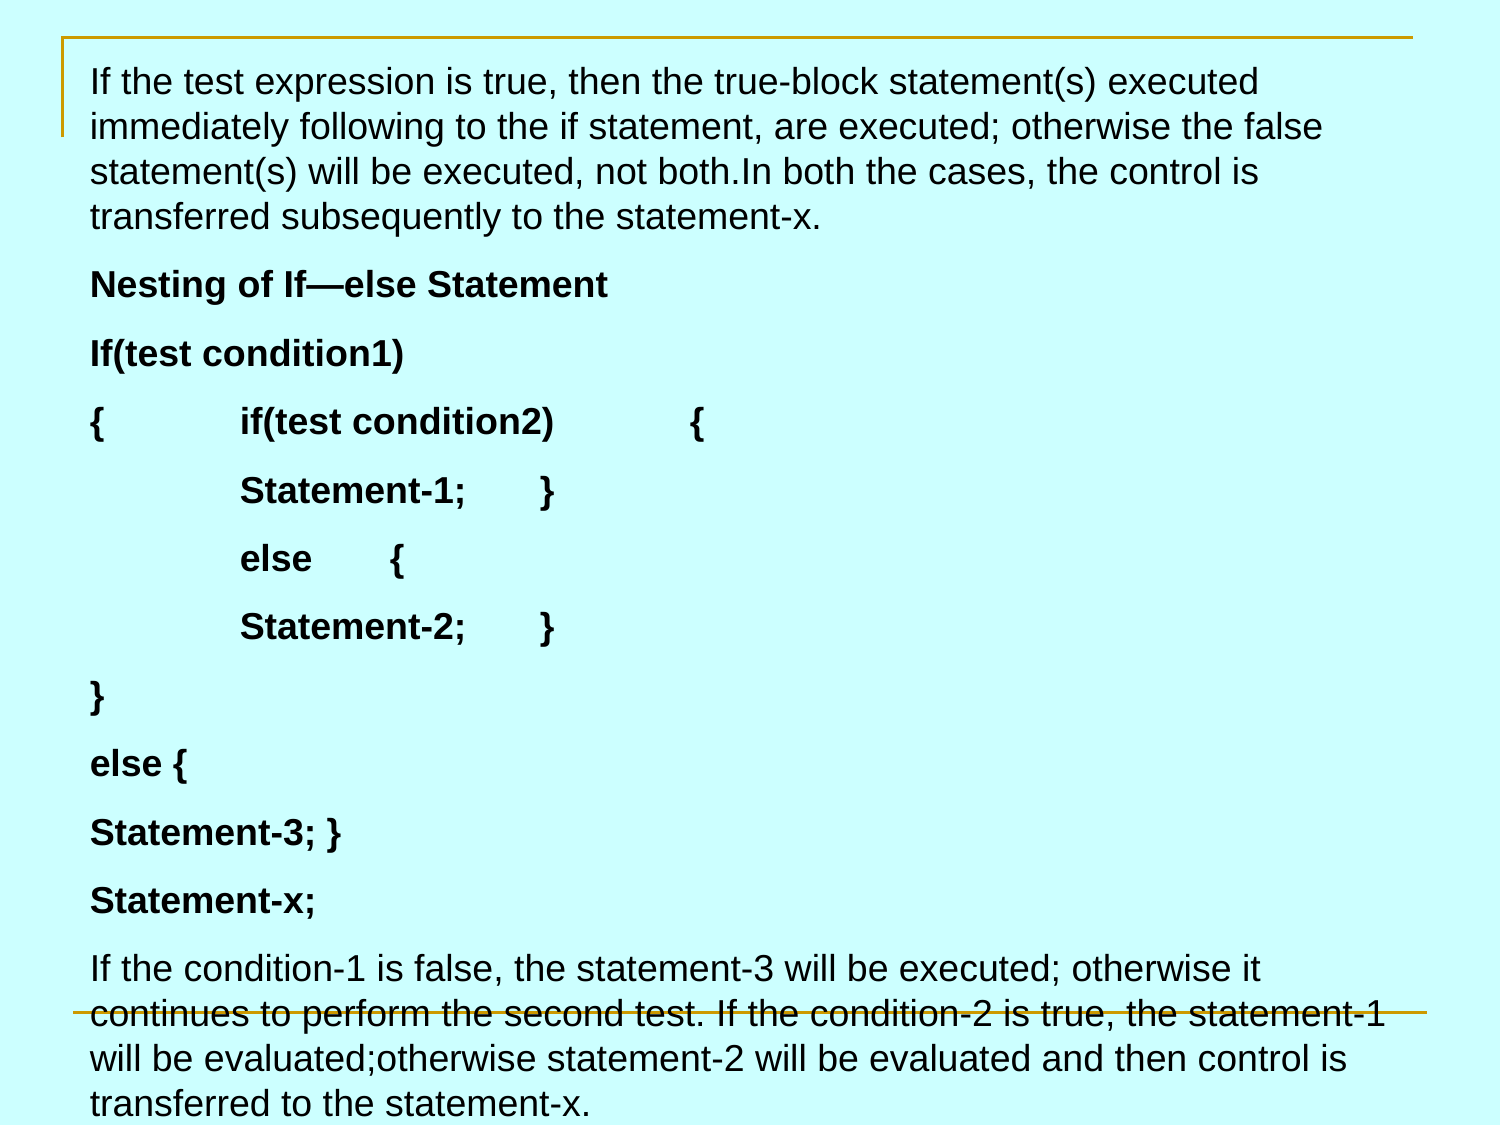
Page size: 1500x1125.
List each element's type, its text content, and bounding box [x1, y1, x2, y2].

text_box If the test expression is true, then the true-block statement(s) executed immediately following to the if statement, are executed; otherwise the false statement(s) will be executed, not both.In both the cases, the control is transferred subsequently to the statement-x. Nesting of If—else Statement If(test condition1) { if(test condition2) { Statement-1; } else { Statement-2; } } else { Statement-3; } Statement-x; If the condition-1 is false, the statement-3 will be executed; otherwise it continues to perform the second test. If the condition-2 is true, the statement-1 will be evaluated;otherwise statement-2 will be evaluated and then control is transferred to the statement-x. [75, 49, 1438, 1125]
